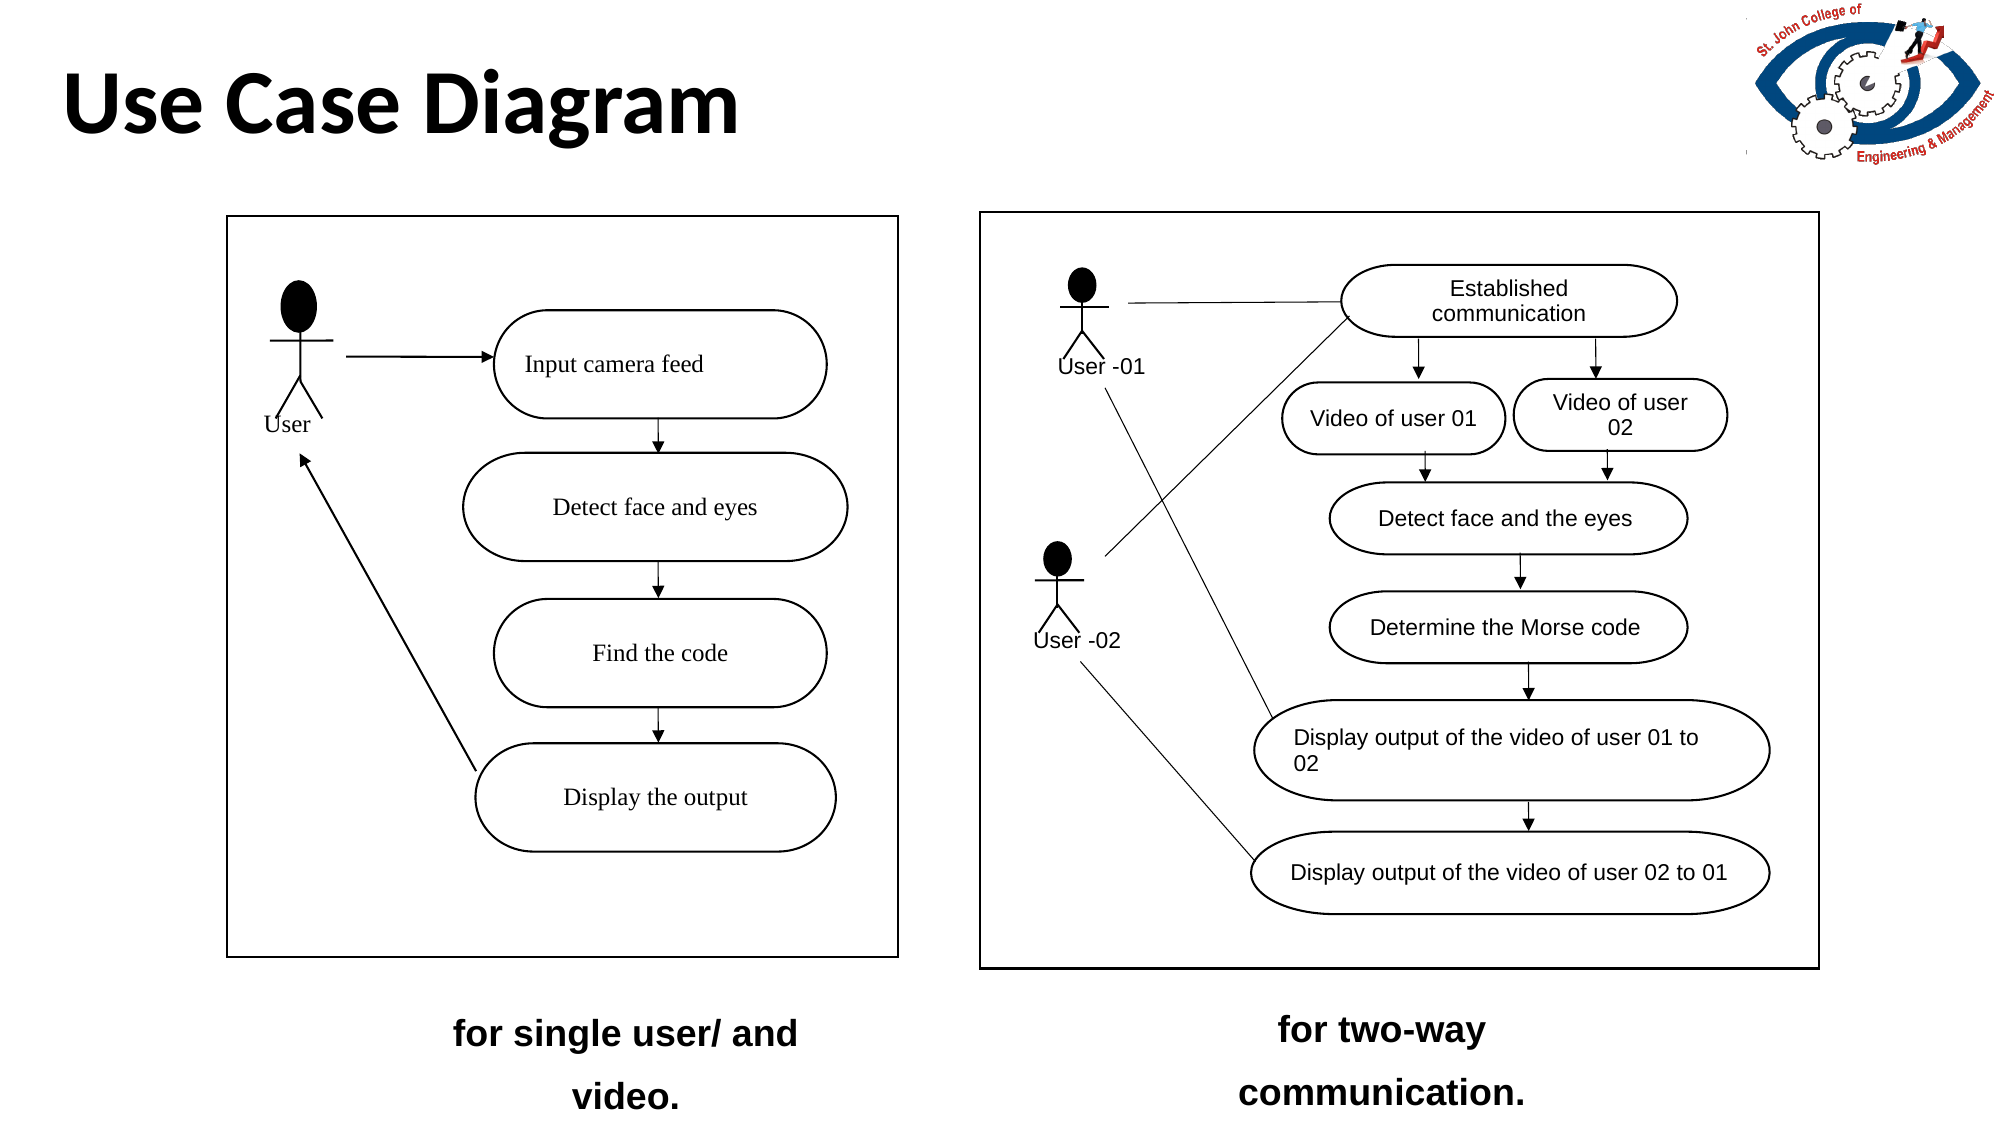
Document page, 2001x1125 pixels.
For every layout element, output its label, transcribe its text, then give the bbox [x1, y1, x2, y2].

text_box Display the output [475, 743, 836, 852]
text_box Display output of the video of user 01 to 02 [1254, 700, 1770, 801]
text_box Determine the Morse code [1329, 591, 1688, 664]
text_box Established communication [1341, 264, 1678, 337]
text_box [1044, 542, 1071, 576]
text_box Input camera feed [493, 310, 827, 419]
text_box [281, 281, 316, 332]
text_box Find the code [493, 598, 827, 708]
text_box Video of user 01 [1282, 382, 1506, 455]
picture [1746, 0, 2000, 168]
text_box [1068, 268, 1096, 302]
text_box for two-way communication. [1169, 980, 1595, 1122]
text_box User -02 [1018, 620, 1172, 670]
text_box Detect face and the eyes [1329, 482, 1688, 555]
text_box for single user/ and video. [389, 984, 863, 1125]
text_box User [248, 402, 365, 477]
text_box Display output of the video of user 02 to 01 [1251, 831, 1770, 915]
text_box User -01 [1042, 346, 1196, 396]
text_box Video of user 02 [1513, 378, 1728, 451]
text_box Use Case Diagram [47, 11, 1075, 189]
text_box Detect face and eyes [463, 452, 848, 562]
